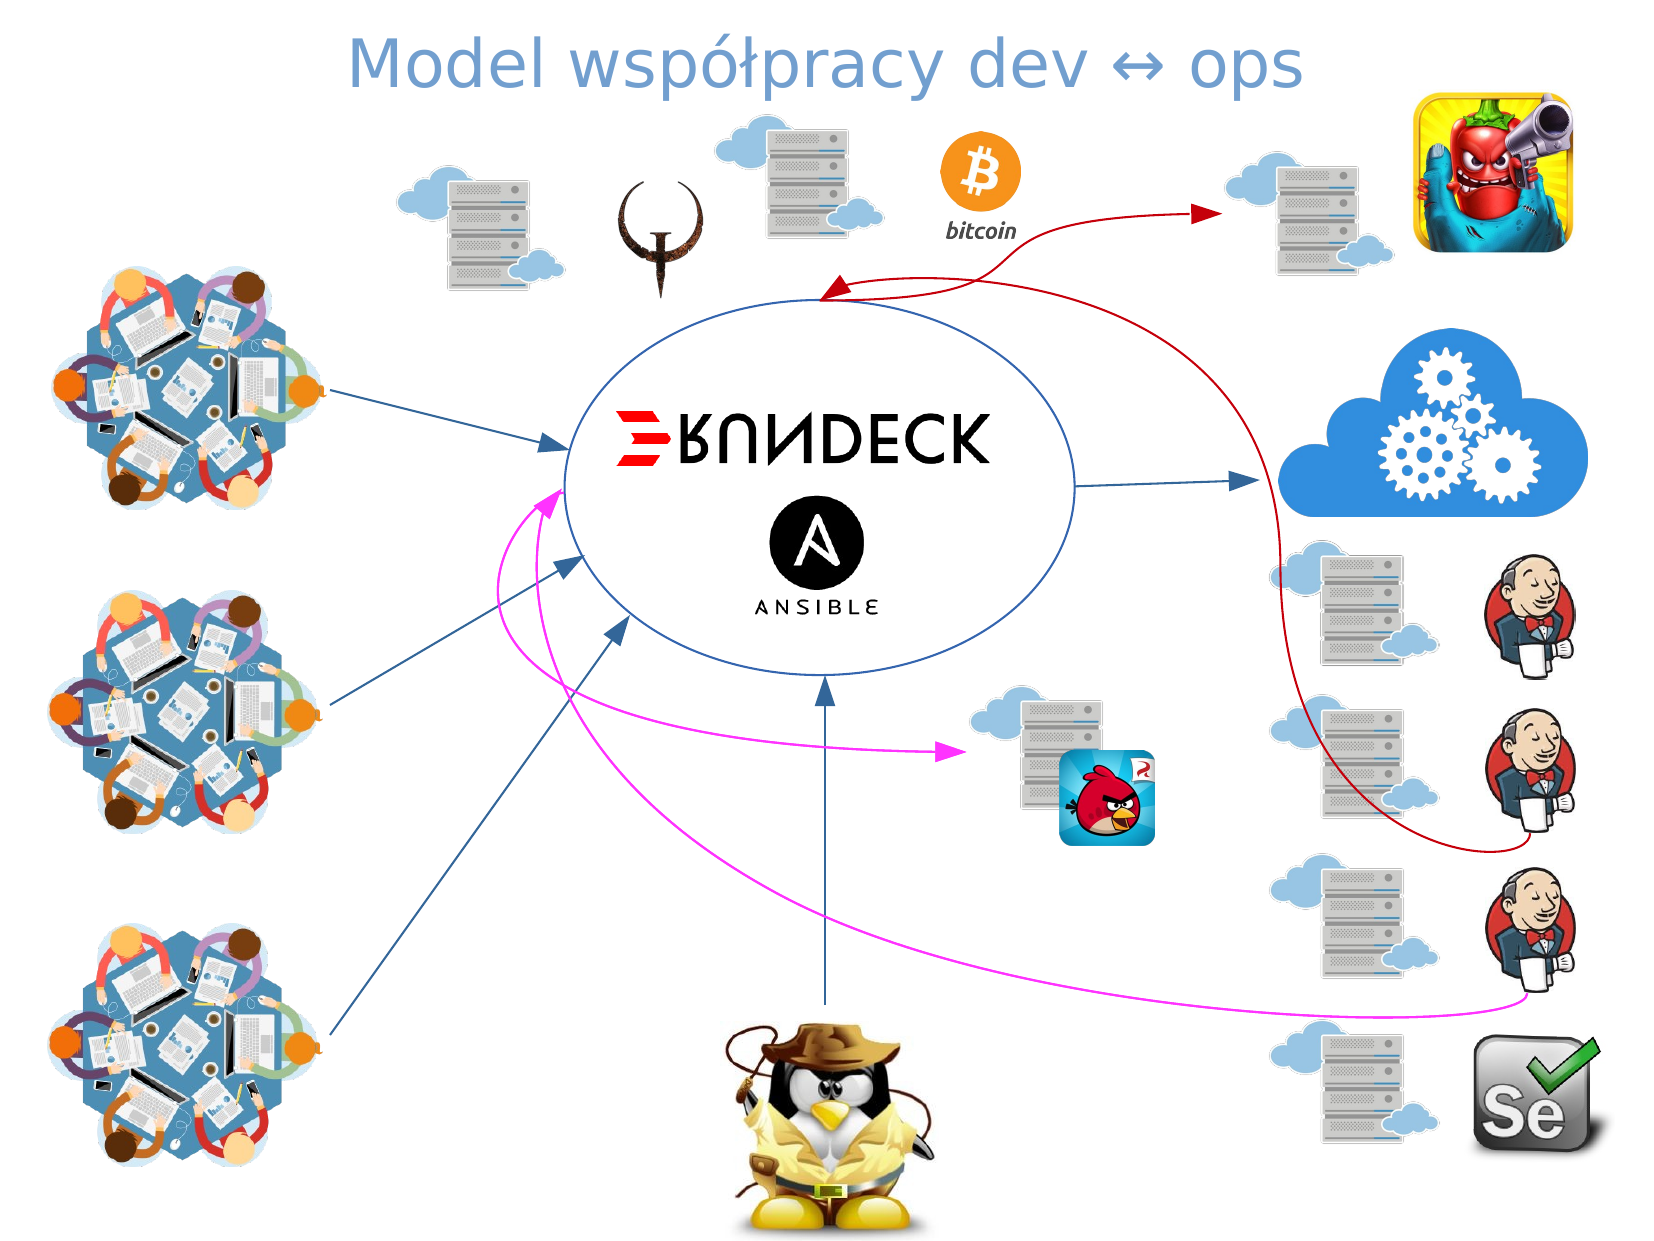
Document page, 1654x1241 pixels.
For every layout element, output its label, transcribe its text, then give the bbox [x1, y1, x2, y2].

picture [1267, 539, 1290, 667]
text_box Model współpracy dev ↔ ops [332, 17, 1322, 111]
picture [1410, 89, 1576, 256]
picture [1301, 693, 1441, 820]
picture [1278, 328, 1588, 517]
picture [741, 482, 890, 631]
picture [0, 164, 567, 510]
picture [0, 590, 402, 834]
picture [1267, 852, 1441, 980]
picture [616, 411, 990, 466]
picture [967, 684, 1155, 836]
picture [1267, 693, 1389, 820]
picture [940, 131, 1021, 239]
picture [1267, 1018, 1441, 1145]
picture [0, 923, 402, 1167]
picture [1147, 839, 1155, 846]
picture [720, 1021, 939, 1241]
picture [1485, 867, 1576, 993]
picture [1485, 708, 1576, 833]
picture [1222, 150, 1396, 277]
picture [1059, 836, 1068, 846]
picture [1464, 1027, 1615, 1163]
picture [1484, 554, 1576, 680]
picture [1281, 539, 1441, 667]
picture [600, 113, 886, 301]
